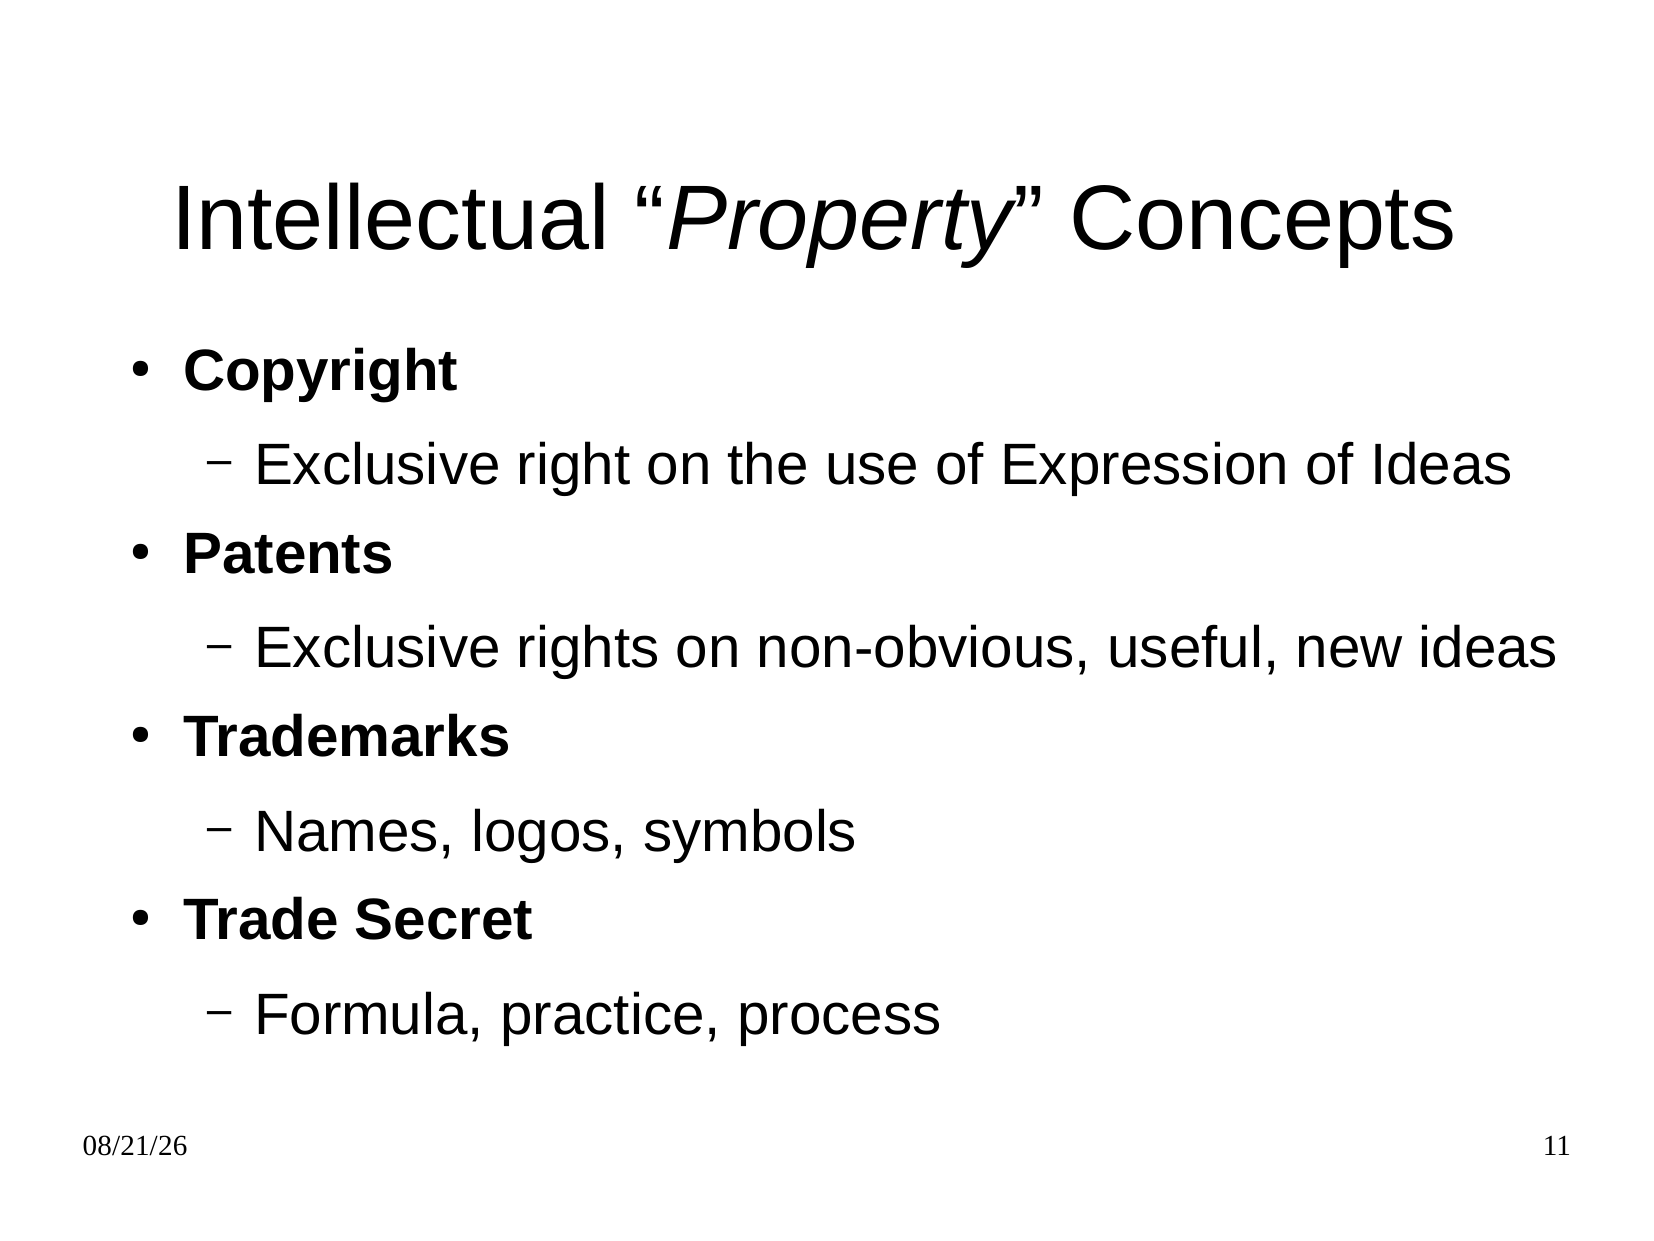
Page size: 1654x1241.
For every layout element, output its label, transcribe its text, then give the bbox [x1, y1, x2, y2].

list Copyright Exclusive right on the use of Expression of Ideas Patents Exclusive rights on non-obvious, useful, new ideas Trademarks Names, logos, symbols Trade Secret Formula, practice, process [112, 337, 1576, 1126]
title Intellectual “Property” Concepts [82, 114, 1571, 322]
